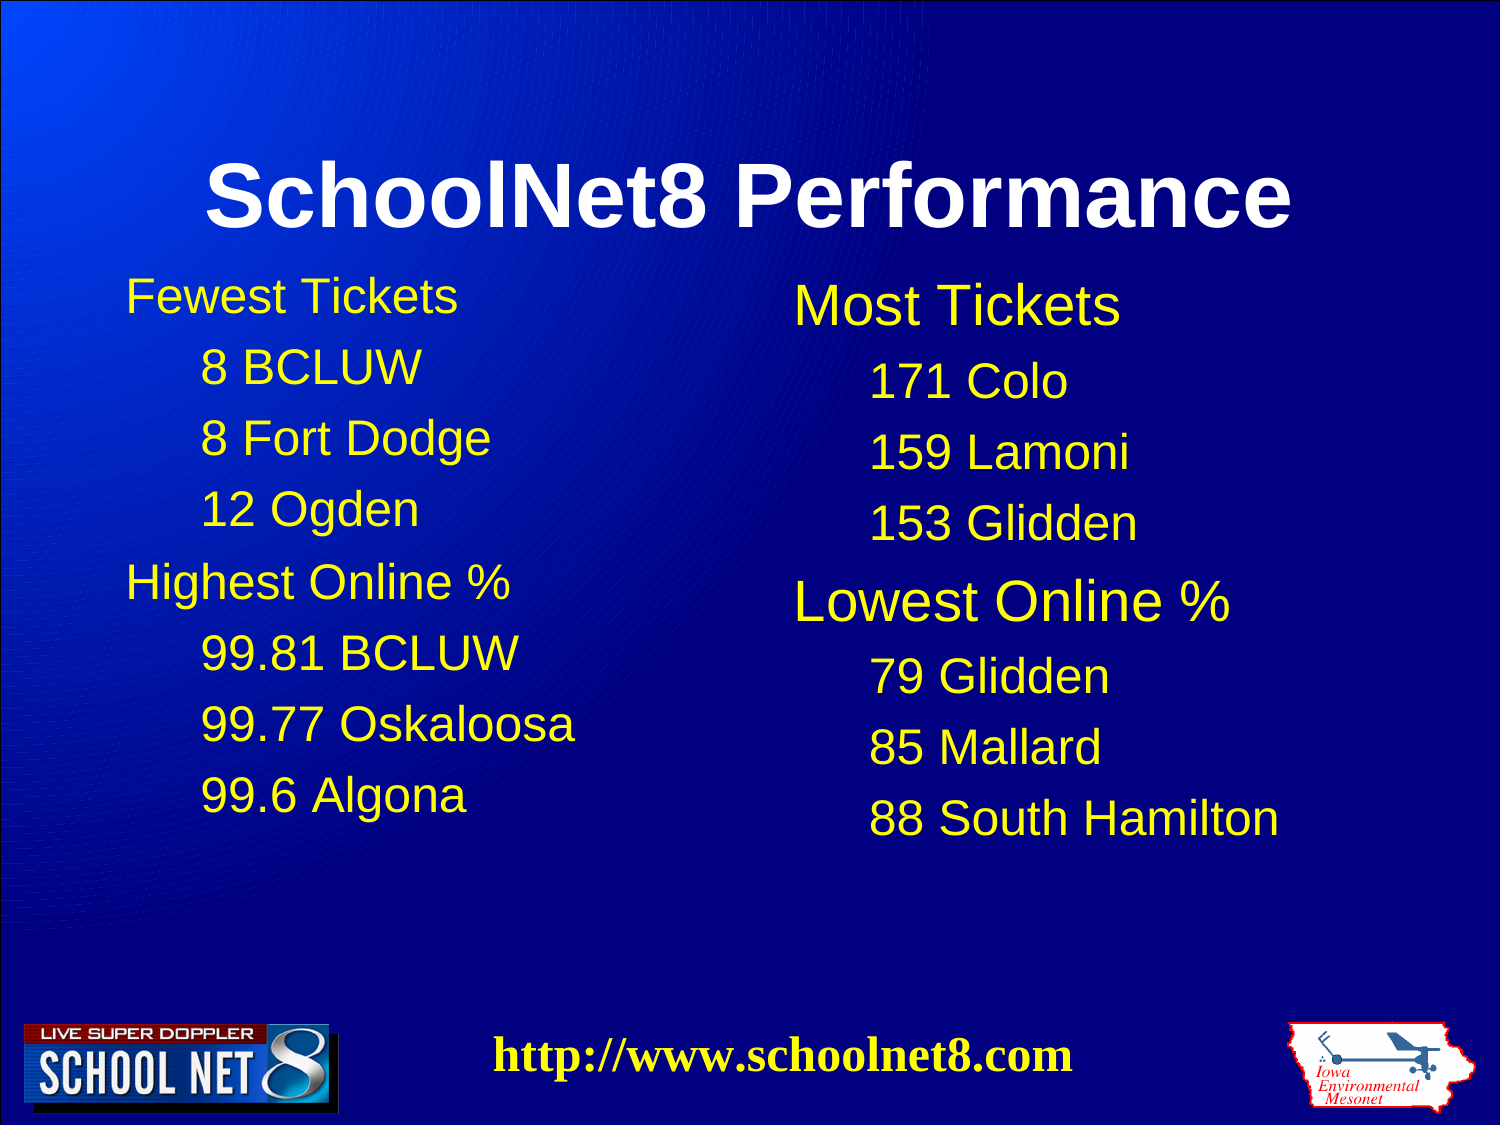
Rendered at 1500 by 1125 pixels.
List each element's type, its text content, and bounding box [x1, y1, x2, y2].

picture [24, 1024, 329, 1103]
list Most Tickets 171 Colo 159 Lamoni 153 Glidden Lowest Online % 79 Glidden 85 Mallard 88 South Hamilton [779, 261, 1405, 1012]
title SchoolNet8 Performance [112, 99, 1388, 288]
picture [1287, 1021, 1476, 1114]
list Fewest Tickets 8 BCLUW 8 Fort Dodge 12 Ogden Highest Online % 99.81 BCLUW 99.77 Oskaloosa 99.6 Algona [110, 258, 752, 983]
